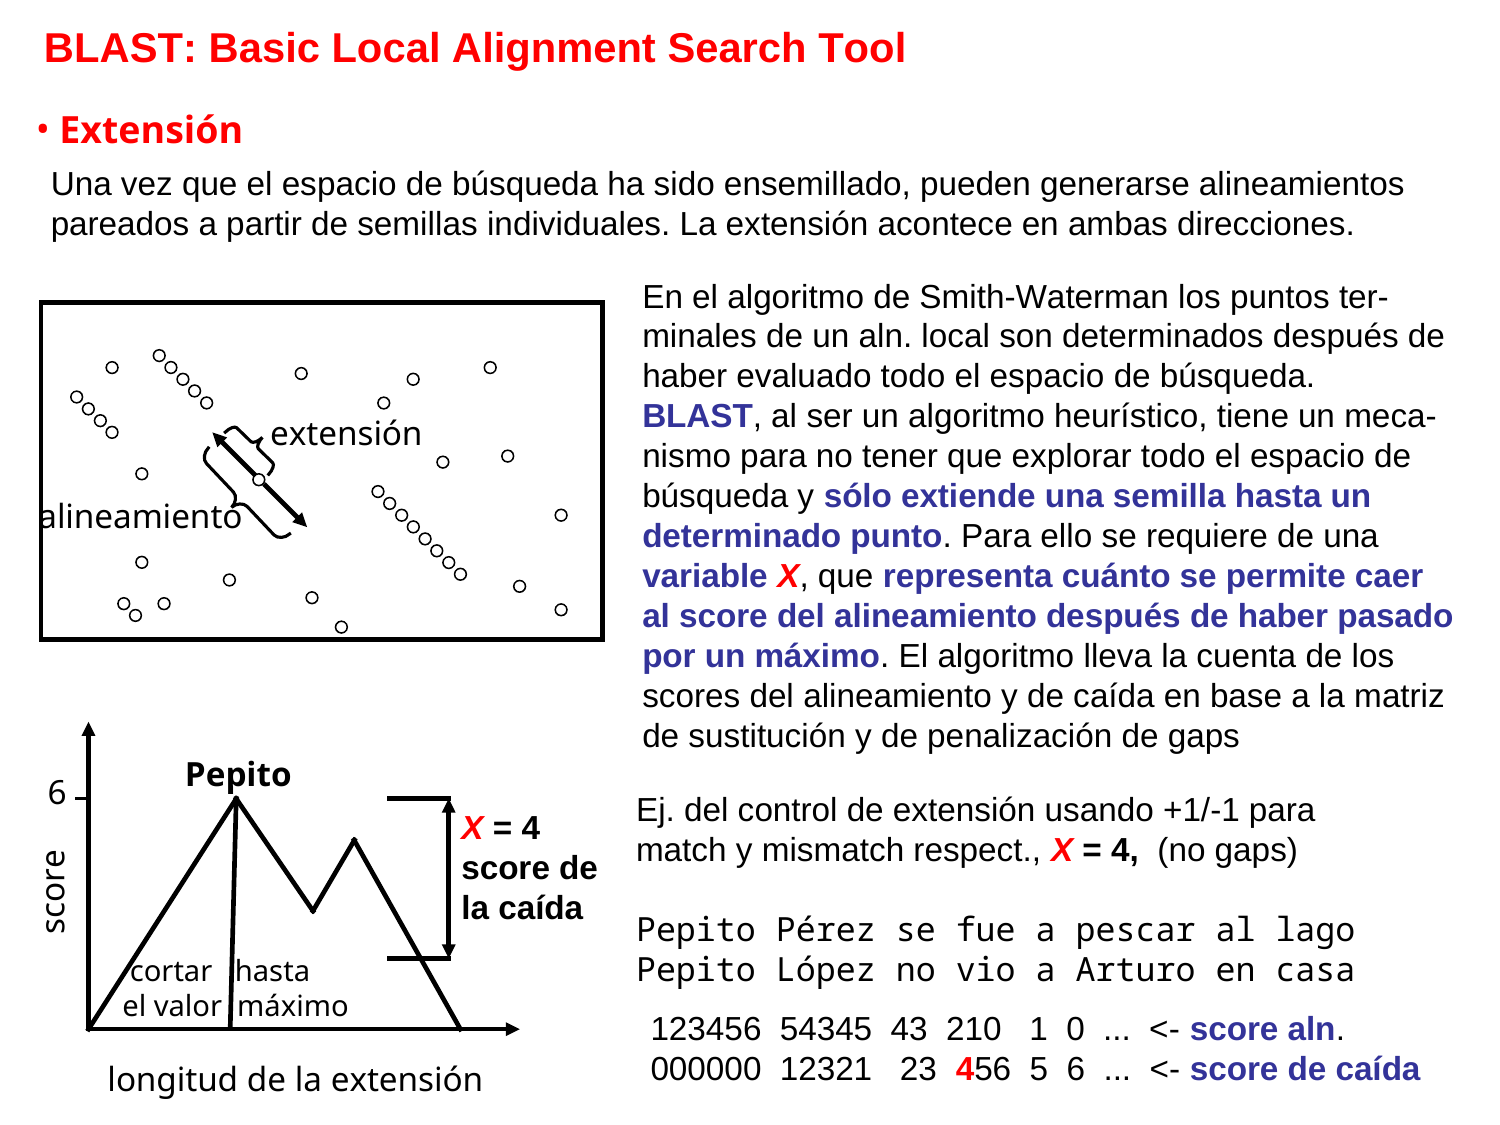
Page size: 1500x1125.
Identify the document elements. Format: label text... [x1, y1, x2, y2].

text_box extensión [255, 404, 438, 461]
text_box Extensión [21, 97, 259, 159]
text_box Pepito [170, 745, 307, 801]
text_box 6 [32, 763, 82, 819]
text_box cortar hasta el valor máximo [107, 944, 365, 1030]
text_box Ej. del control de extensión usando +1/-1 para match y mismatch respect., X = 4, (no gaps) Pepito Pérez se fue a pescar al lago Pepito López no vio a Arturo en casa [621, 780, 1371, 996]
text_box 123456 54345 43 210 1 0 ... <- score aln. 000000 12321 23 456 5 6 ... <- score de caída [635, 999, 1436, 1095]
text_box longitud de la extensión [92, 1050, 499, 1107]
text_box X = 4 score de la caída [446, 798, 614, 934]
text_box Una vez que el espacio de búsqueda ha sido ensemillado, pueden generarse alineamientos pareados a partir de semillas individuales. La extensión acontece en ambas direcciones. [36, 154, 1422, 251]
text_box En el algoritmo de Smith-Waterman los puntos ter- minales de un aln. local son determinados después de haber evaluado todo el espacio de búsqueda. BLAST, al ser un algoritmo heurístico, tiene un meca- nismo para no tener que explorar todo el espacio de búsqueda y sólo extiende una semilla hasta un determinado punto. Para ello se requiere de una variable X, que representa cuánto se permite caer al score del alineamiento después de haber pasado por un máximo. El algoritmo lleva la cuenta de los scores del alineamiento y de caída en base a la matriz de sustitución y de penalización de gaps [627, 267, 1471, 762]
text_box score [23, 834, 79, 949]
text_box alineamiento [23, 487, 258, 544]
text_box BLAST: Basic Local Alignment Search Tool [29, 13, 922, 79]
